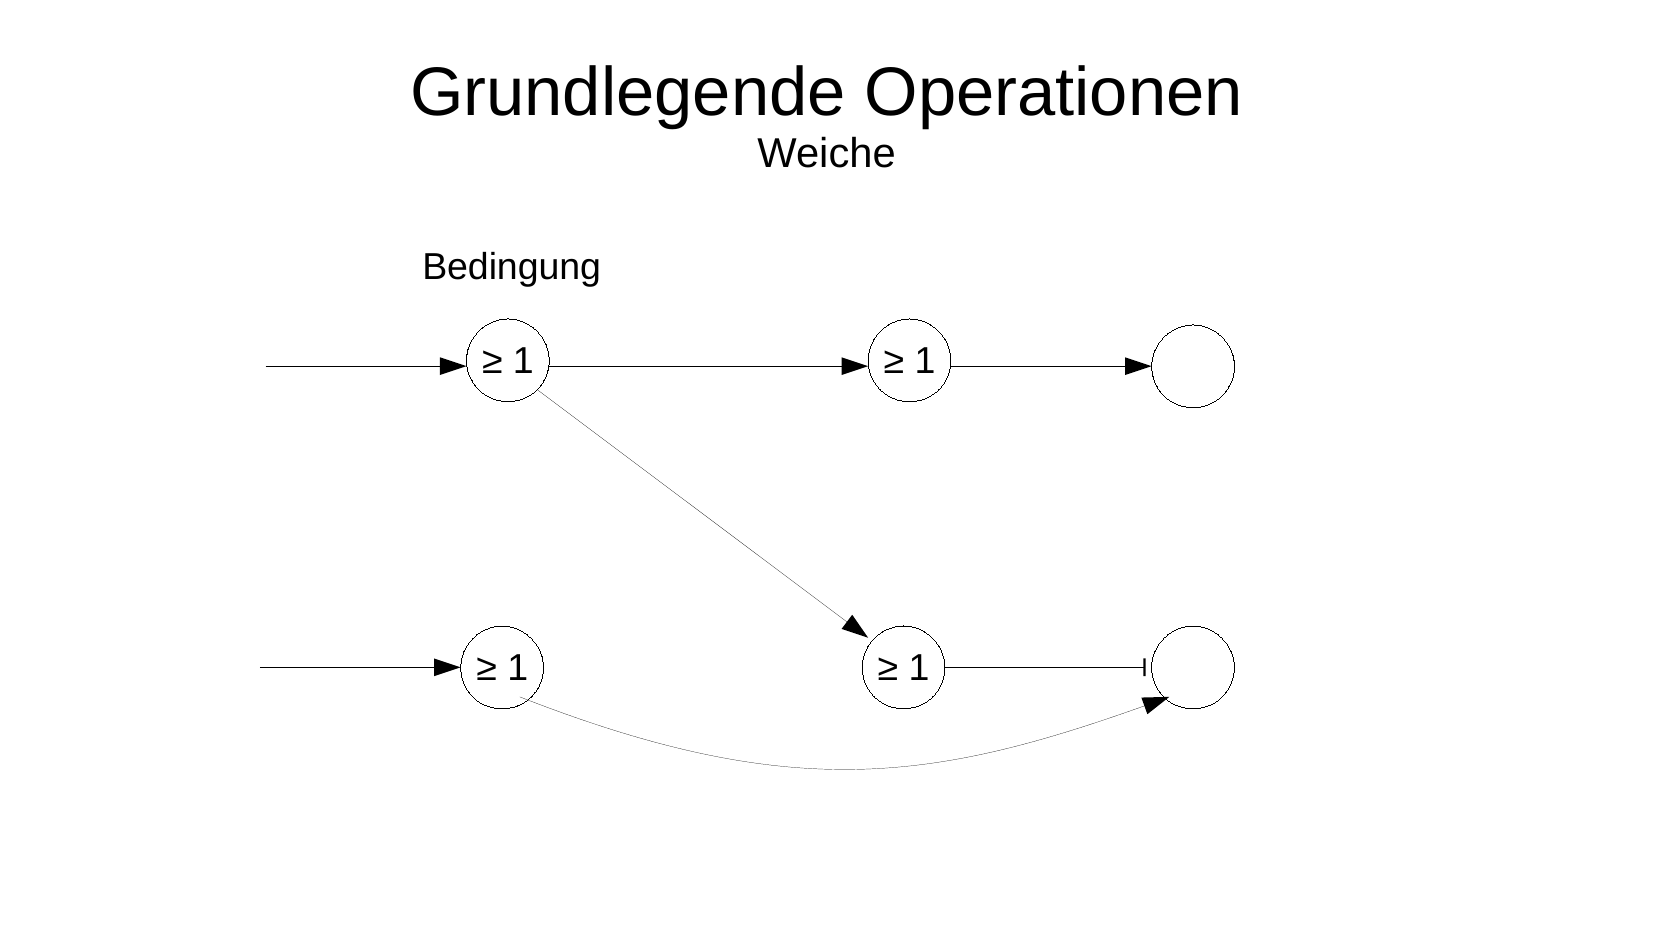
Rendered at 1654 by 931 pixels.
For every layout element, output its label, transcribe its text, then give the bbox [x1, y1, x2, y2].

text_box ≥ 1 [466, 318, 550, 402]
text_box ≥ 1 [868, 318, 951, 402]
text_box ≥ 1 [460, 626, 544, 709]
text_box Bedingung [407, 238, 616, 296]
title Grundlegende Operationen Weiche [82, 37, 1571, 193]
text_box [1151, 626, 1235, 709]
text_box [1151, 324, 1235, 408]
text_box ≥ 1 [862, 625, 945, 709]
